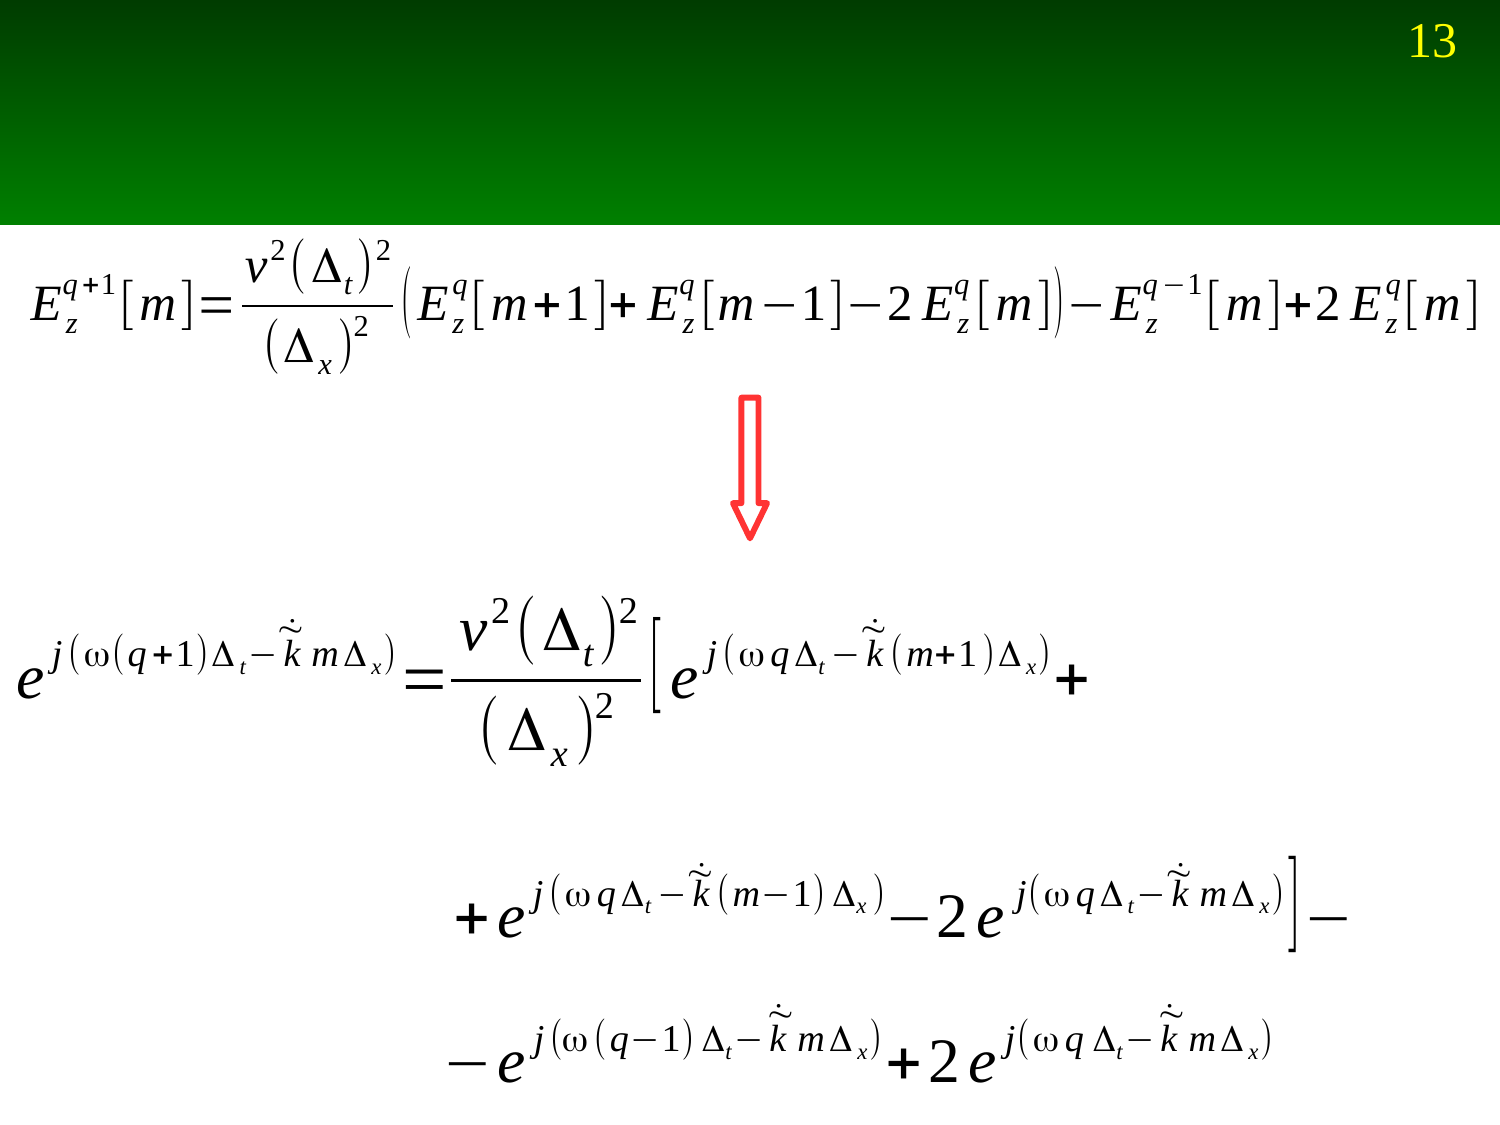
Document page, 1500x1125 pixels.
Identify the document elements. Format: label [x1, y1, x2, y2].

chart [14, 231, 1492, 381]
chart [426, 1003, 1290, 1097]
chart [433, 854, 1371, 957]
chart [0, 587, 1113, 774]
